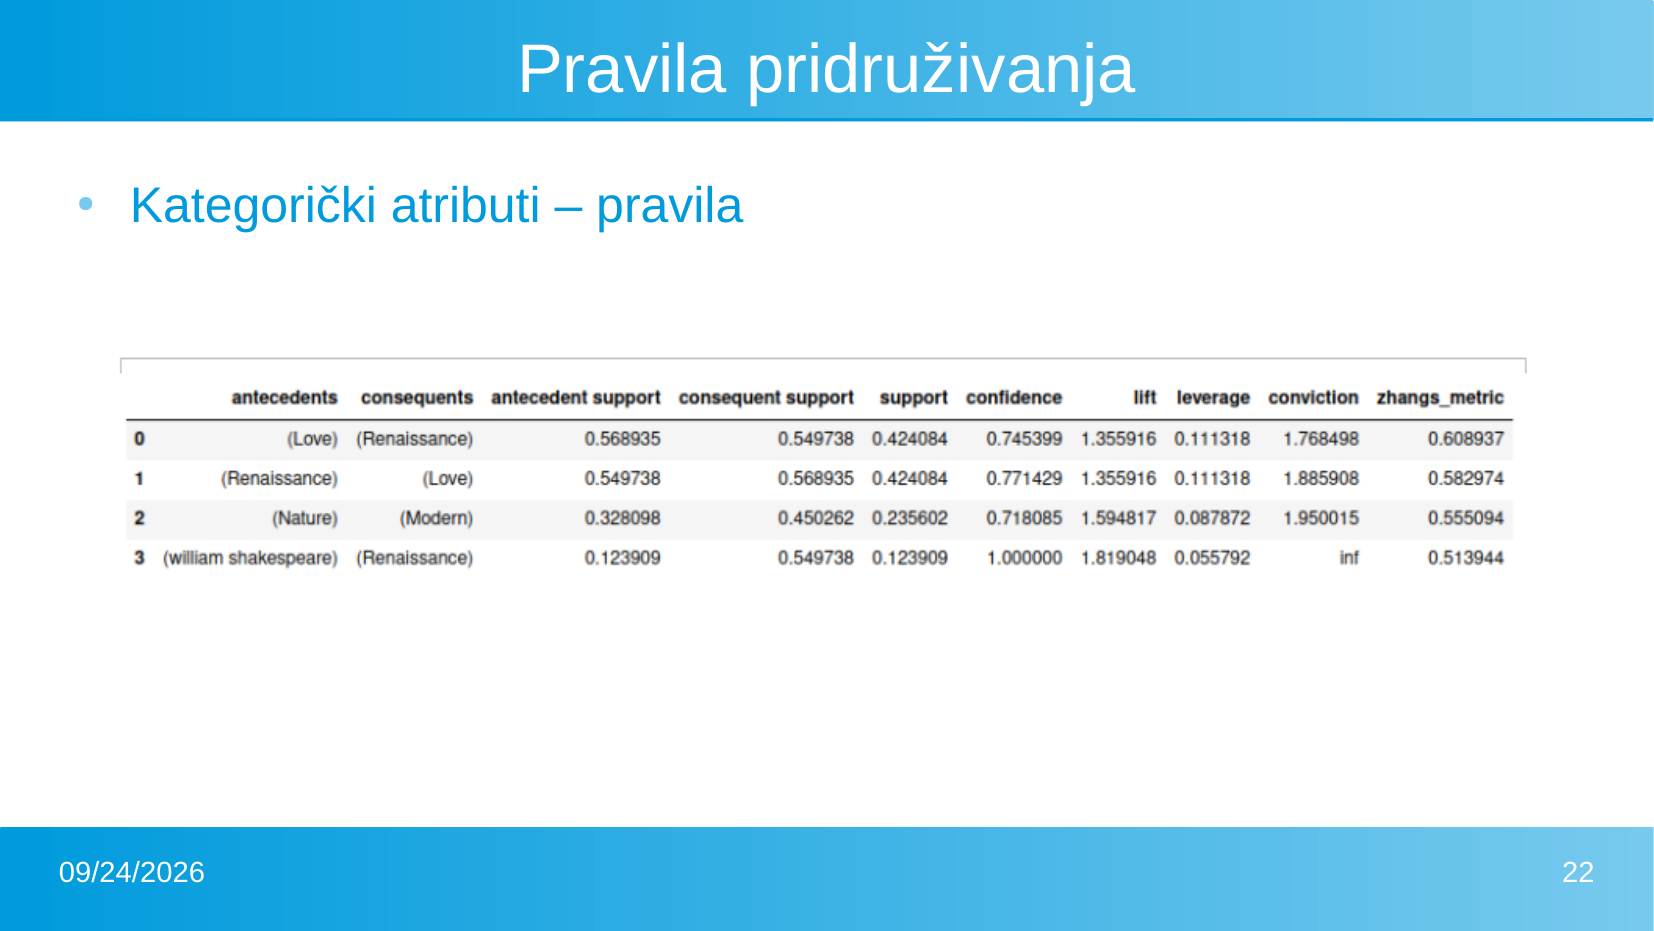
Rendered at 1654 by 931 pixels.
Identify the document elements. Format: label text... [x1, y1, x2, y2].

list Kategorički atributi – pravila [59, 177, 1595, 768]
title Pravila pridruživanja [59, 29, 1595, 108]
picture [111, 347, 1541, 581]
